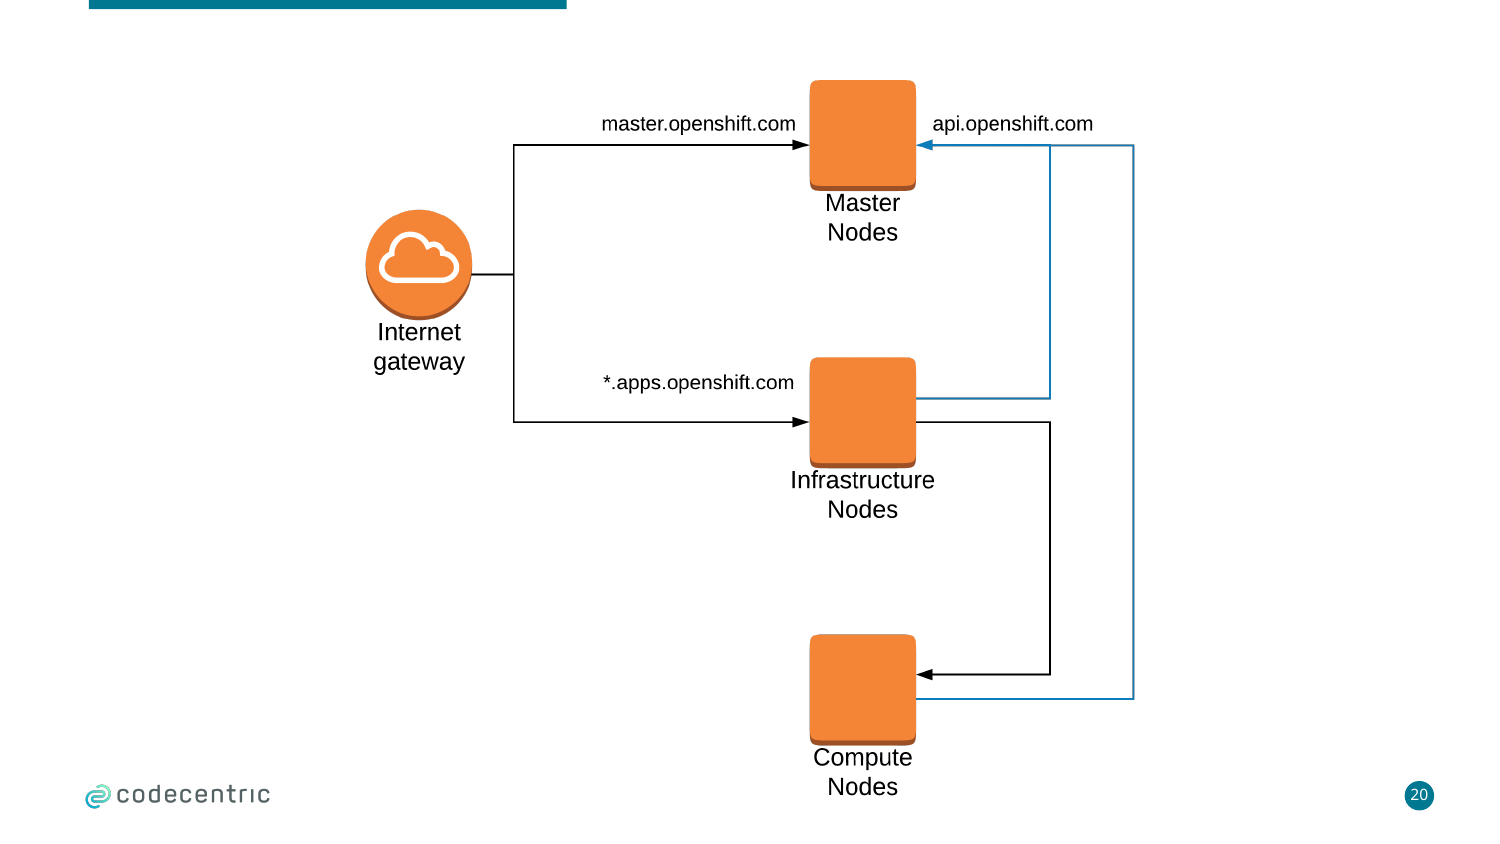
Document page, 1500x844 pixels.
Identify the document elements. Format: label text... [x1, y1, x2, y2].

picture [65, 763, 289, 828]
picture [329, 43, 1170, 801]
slide_number <number> [1396, 783, 1443, 808]
